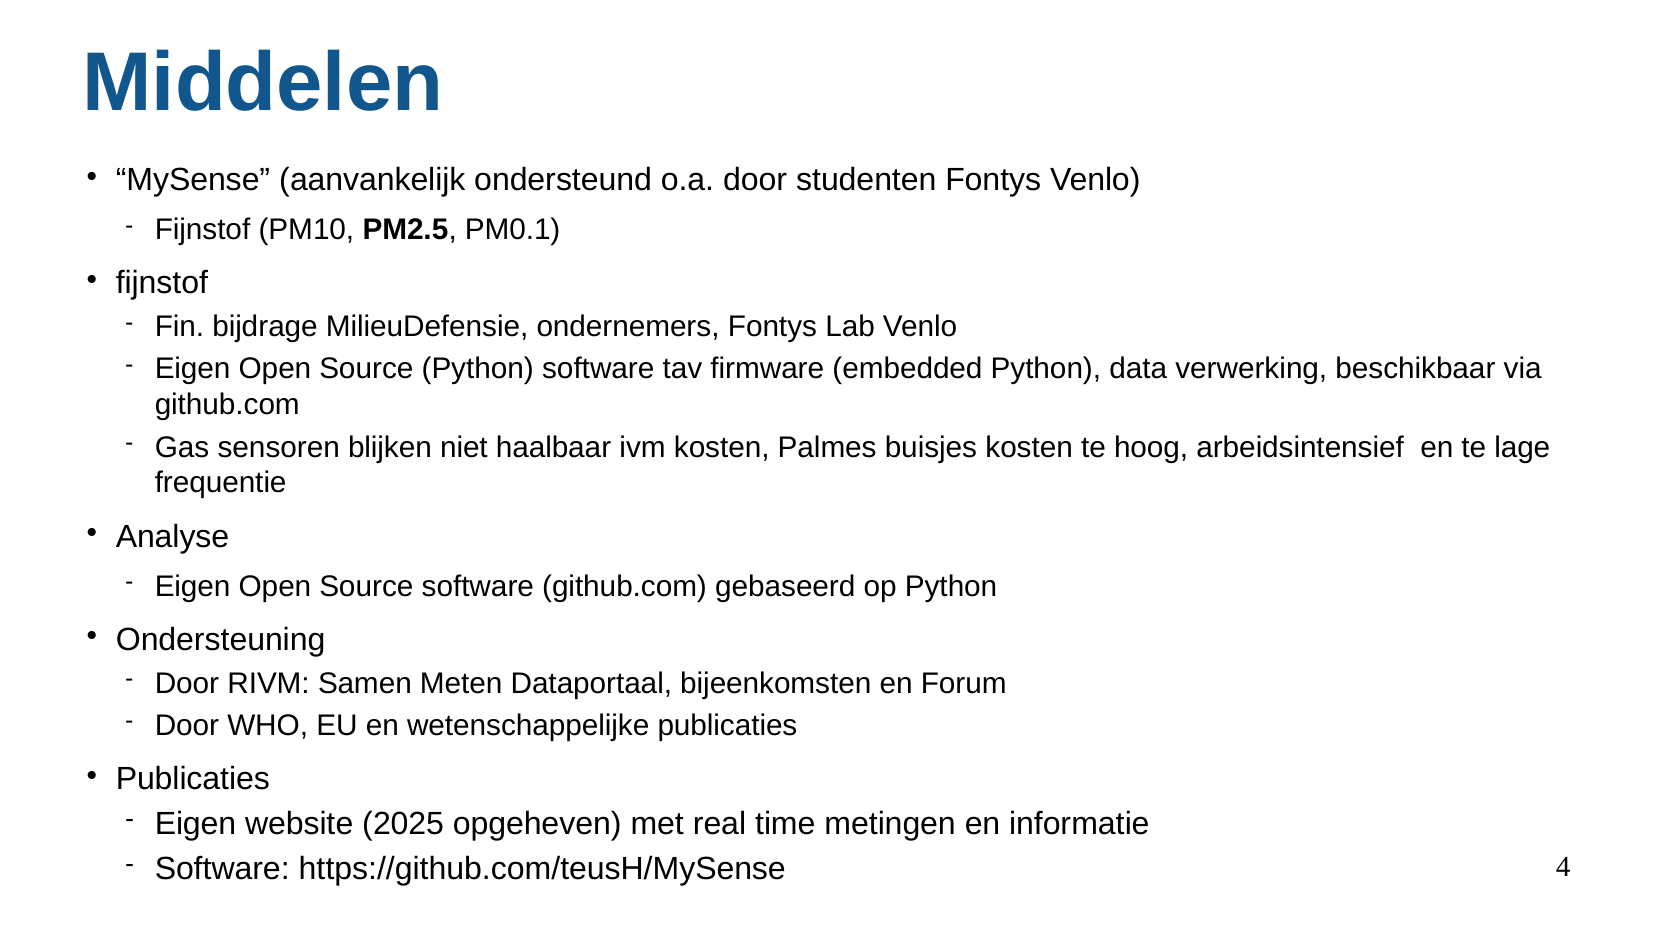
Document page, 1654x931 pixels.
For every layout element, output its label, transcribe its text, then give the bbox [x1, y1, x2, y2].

list “MySense” (aanvankelijk ondersteund o.a. door studenten Fontys Venlo) Fijnstof (PM10, PM2.5, PM0.1) fijnstof Fin. bijdrage MilieuDefensie, ondernemers, Fontys Lab Venlo Eigen Open Source (Python) software tav firmware (embedded Python), data verwerking, beschikbaar via github.com Gas sensoren blijken niet haalbaar ivm kosten, Palmes buisjes kosten te hoog, arbeidsintensief en te lage frequentie Analyse Eigen Open Source software (github.com) gebaseerd op Python Ondersteuning Door RIVM: Samen Meten Dataportaal, bijeenkomsten en Forum Door WHO, EU en wetenschappelijke publicaties Publicaties Eigen website (2025 opgeheven) met real time metingen en informatie Software: https://github.com/teusH/MySense [76, 158, 1565, 886]
title Middelen [82, 27, 1571, 128]
